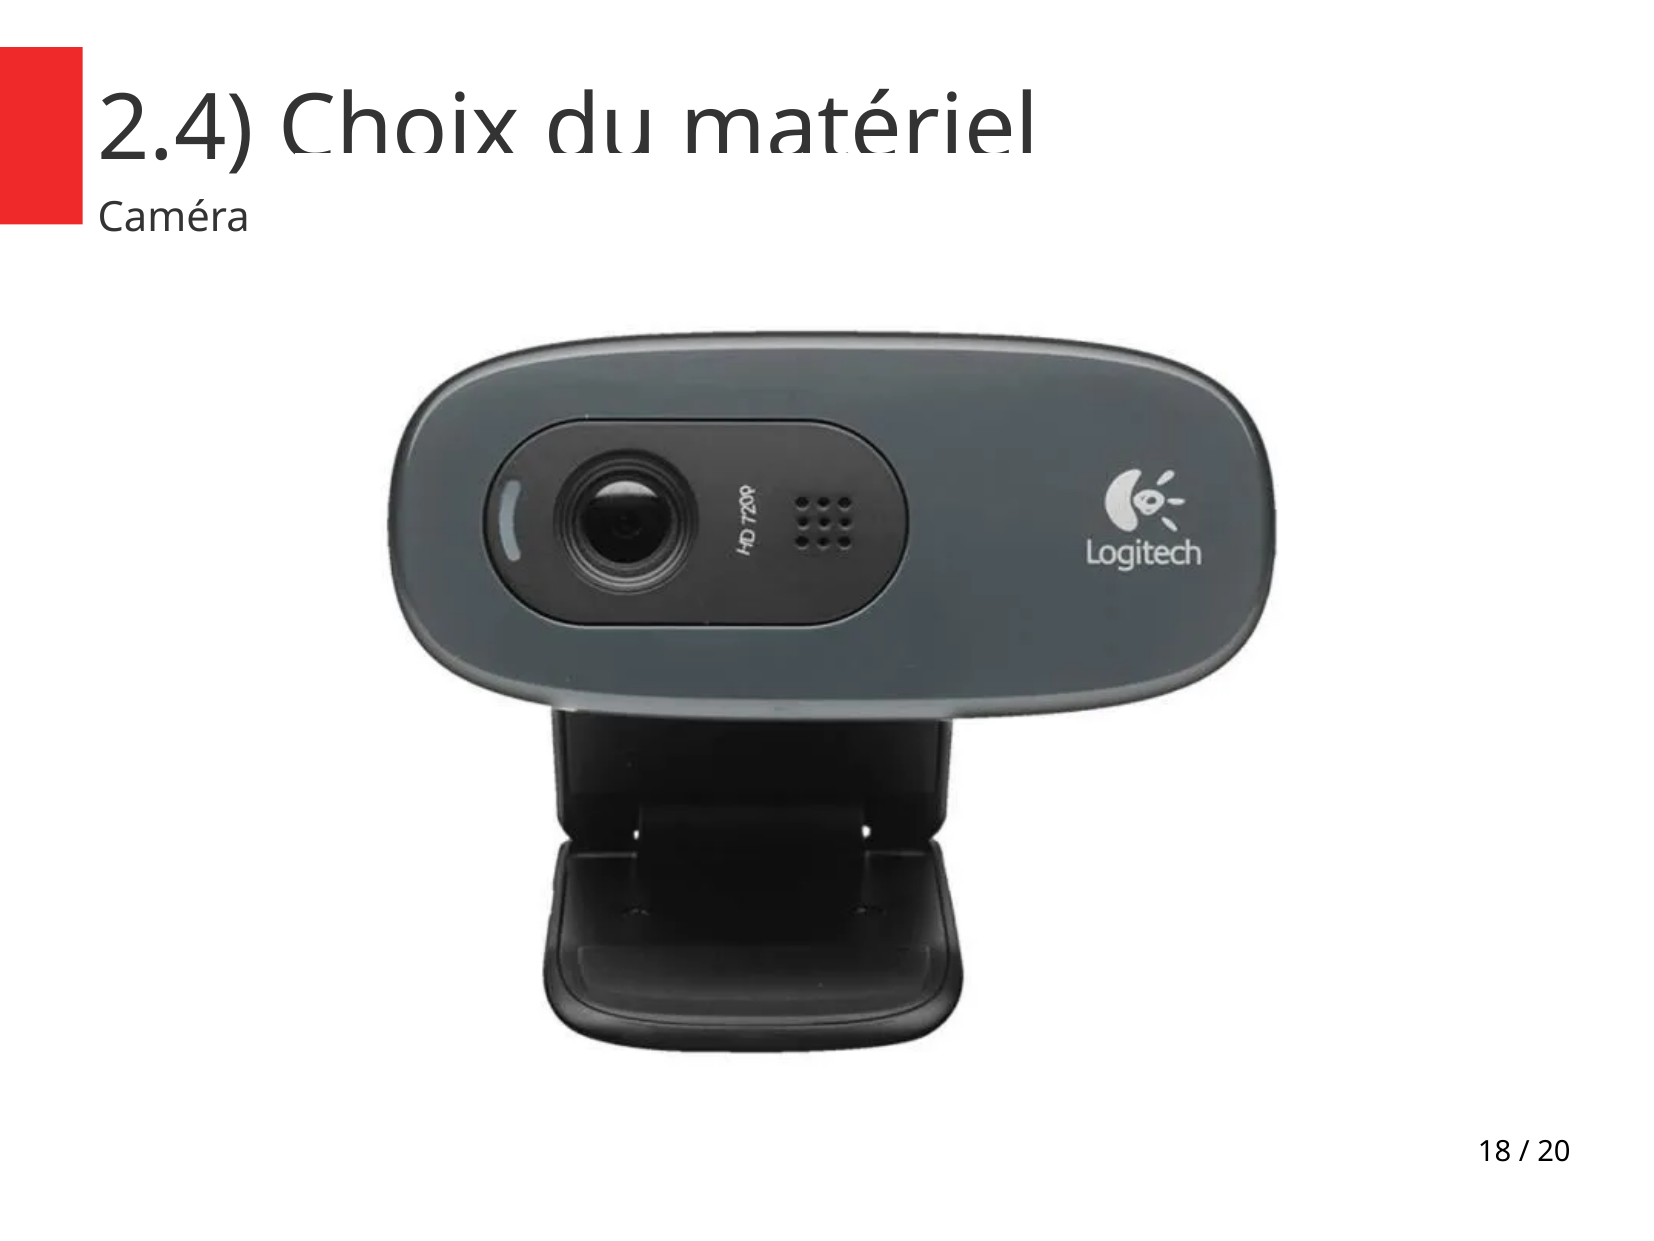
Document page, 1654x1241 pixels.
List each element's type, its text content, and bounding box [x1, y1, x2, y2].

picture [295, 153, 1371, 1229]
text_box 2.4) Choix du matériel Caméra [82, 54, 1636, 225]
